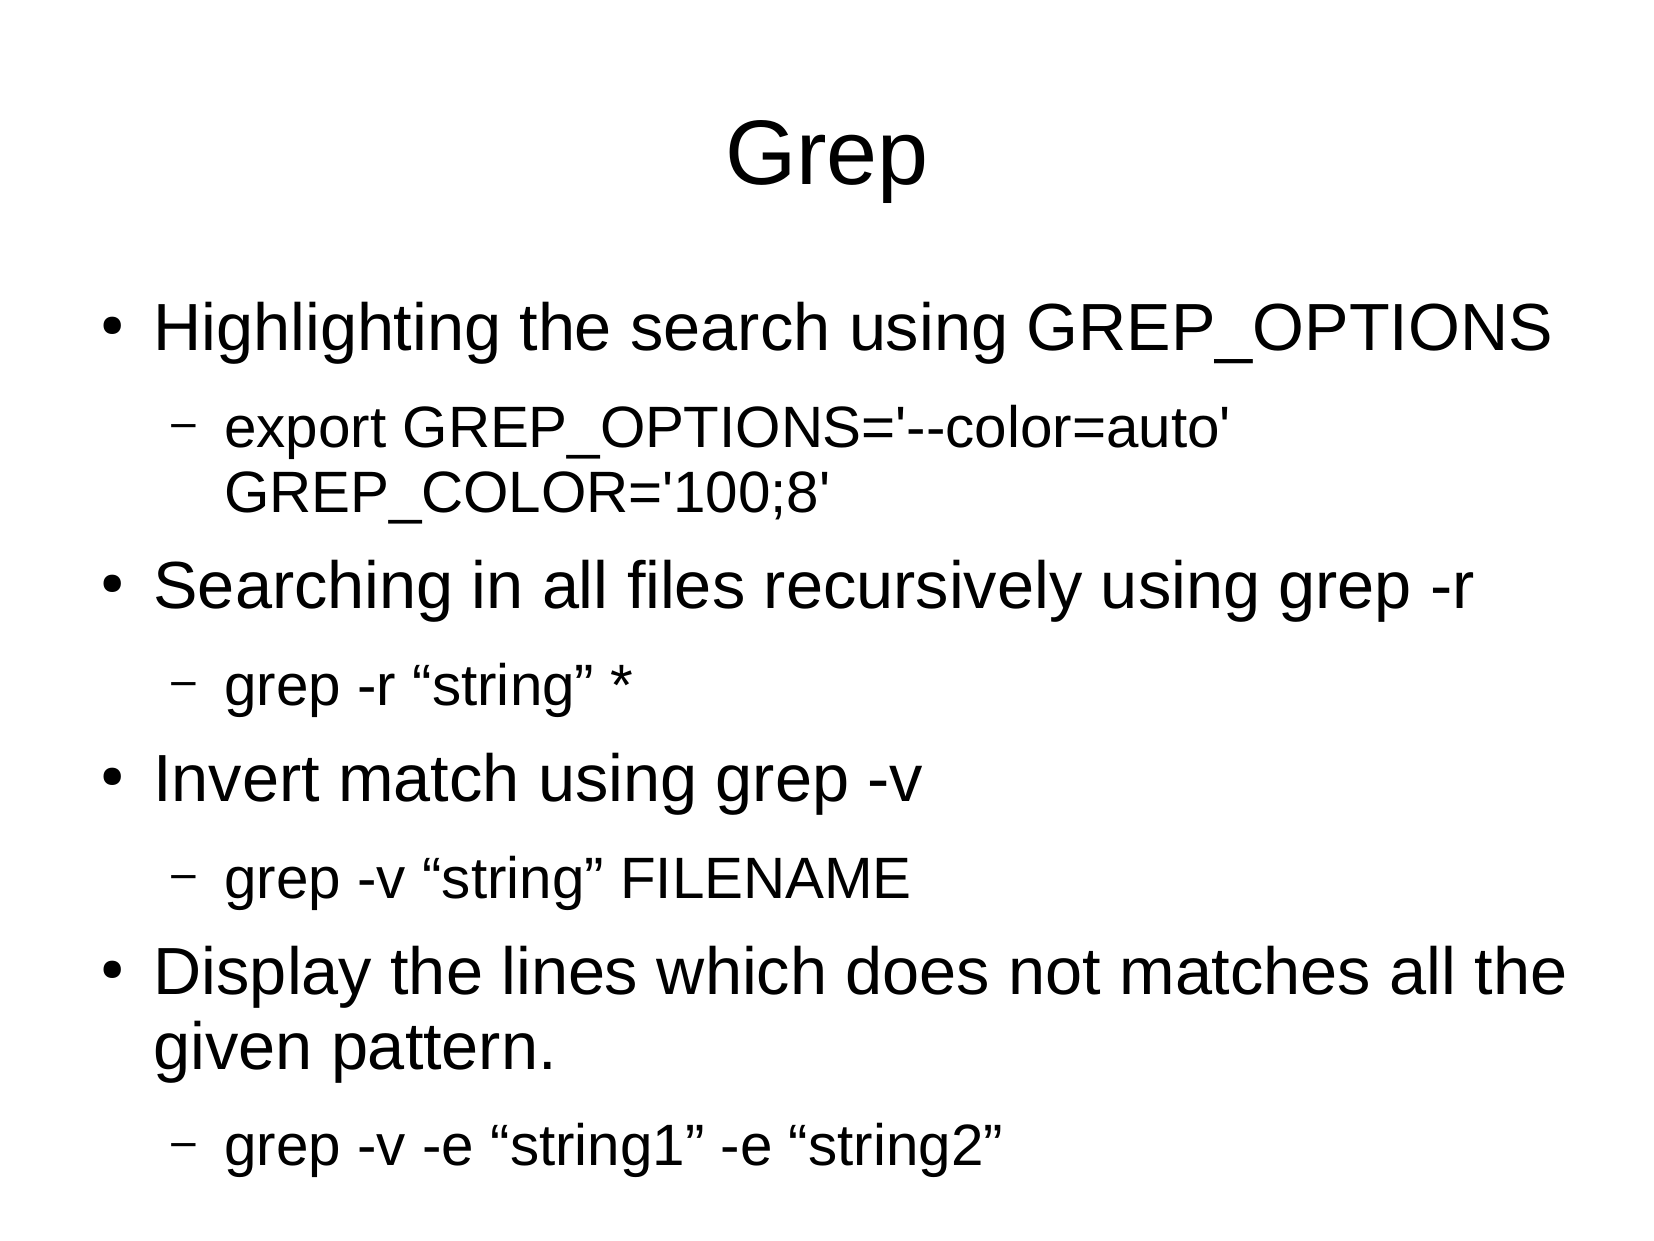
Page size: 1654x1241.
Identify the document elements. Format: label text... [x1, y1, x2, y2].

list Highlighting the search using GREP_OPTIONS export GREP_OPTIONS='--color=auto' GREP_COLOR='100;8' Searching in all files recursively using grep -r grep -r “string” * Invert match using grep -v grep -v “string” FILENAME Display the lines which does not matches all the given pattern. grep -v -e “string1” -e “string2” [82, 290, 1571, 1179]
title Grep [82, 49, 1571, 257]
